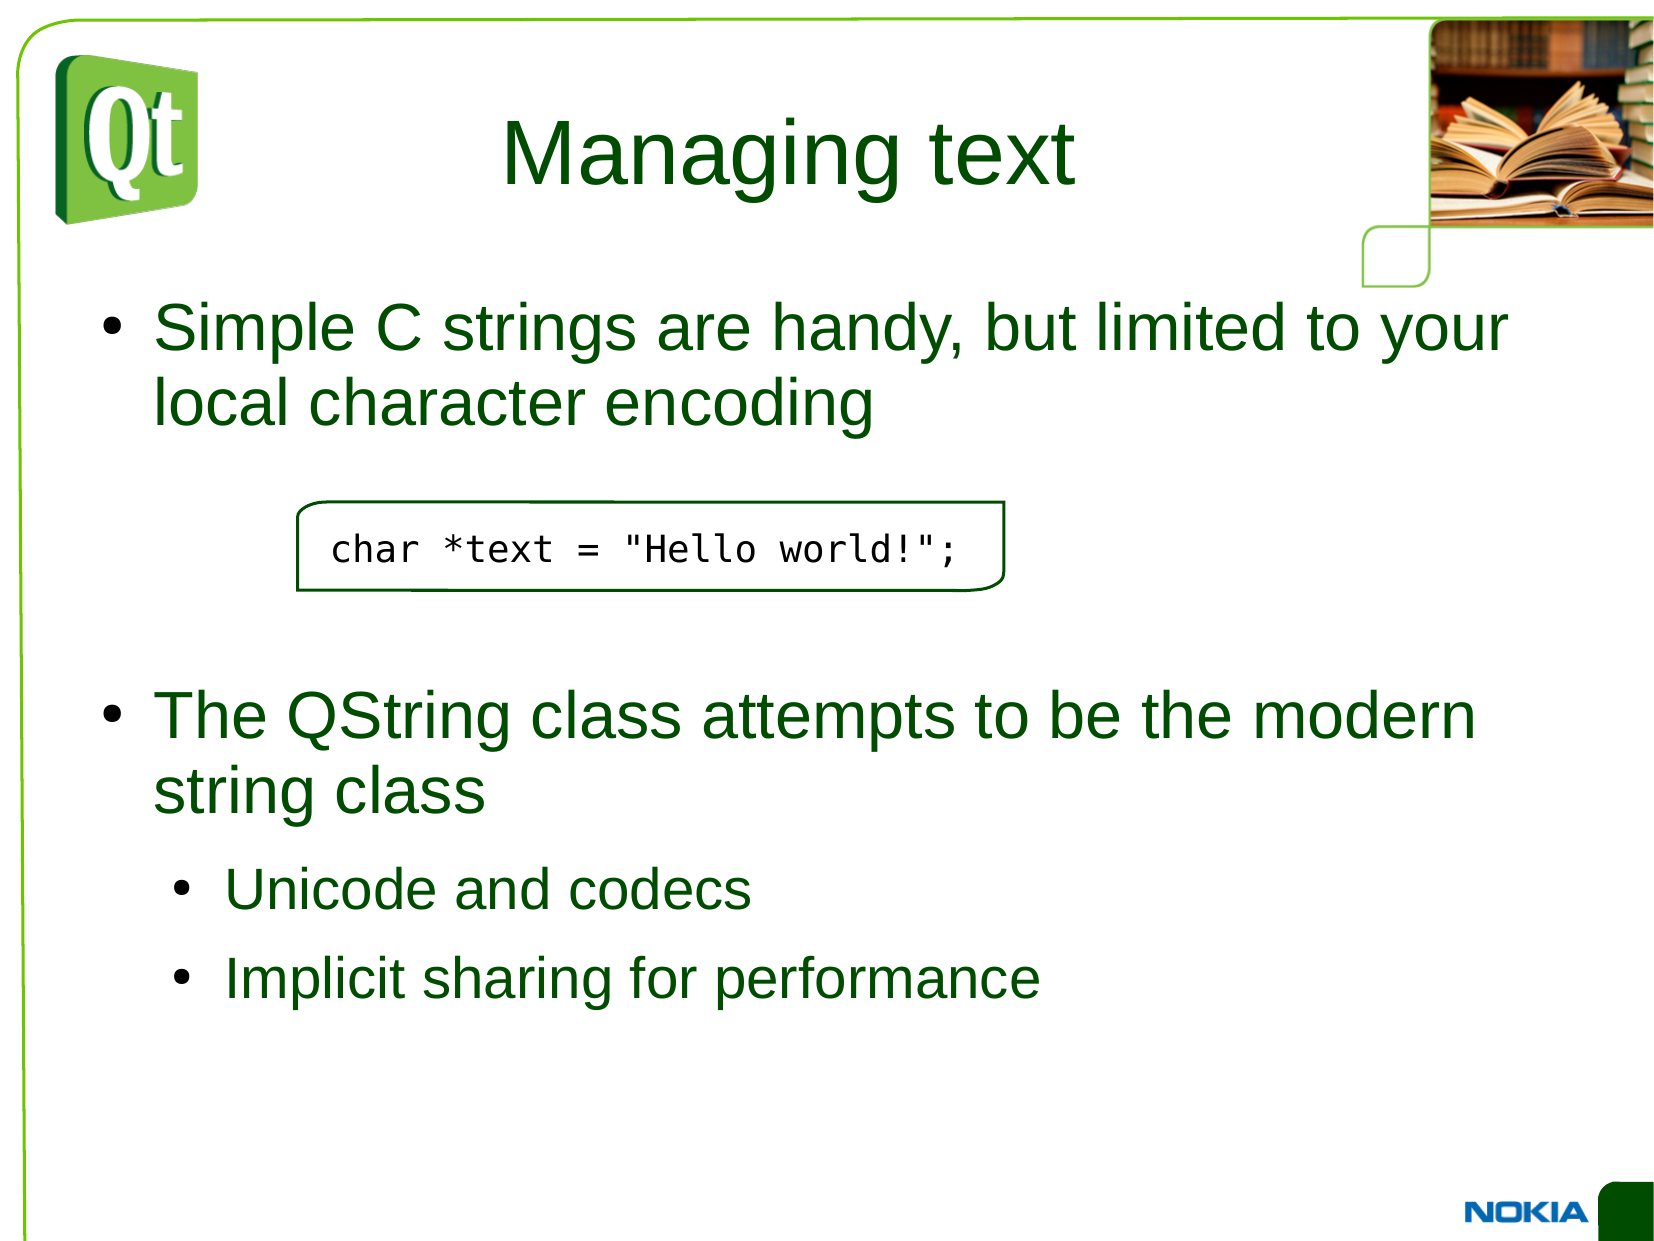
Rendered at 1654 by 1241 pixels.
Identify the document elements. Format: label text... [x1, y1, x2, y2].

picture [55, 55, 198, 225]
text_box char *text = "Hello world!"; [314, 520, 975, 579]
picture [1338, 7, 1654, 308]
list Simple C strings are handy, but limited to your local character encoding The QString class attempts to be the modern string class Unicode and codecs Implicit sharing for performance [82, 290, 1571, 1094]
title Managing text [251, 49, 1327, 257]
picture [1465, 1201, 1589, 1223]
